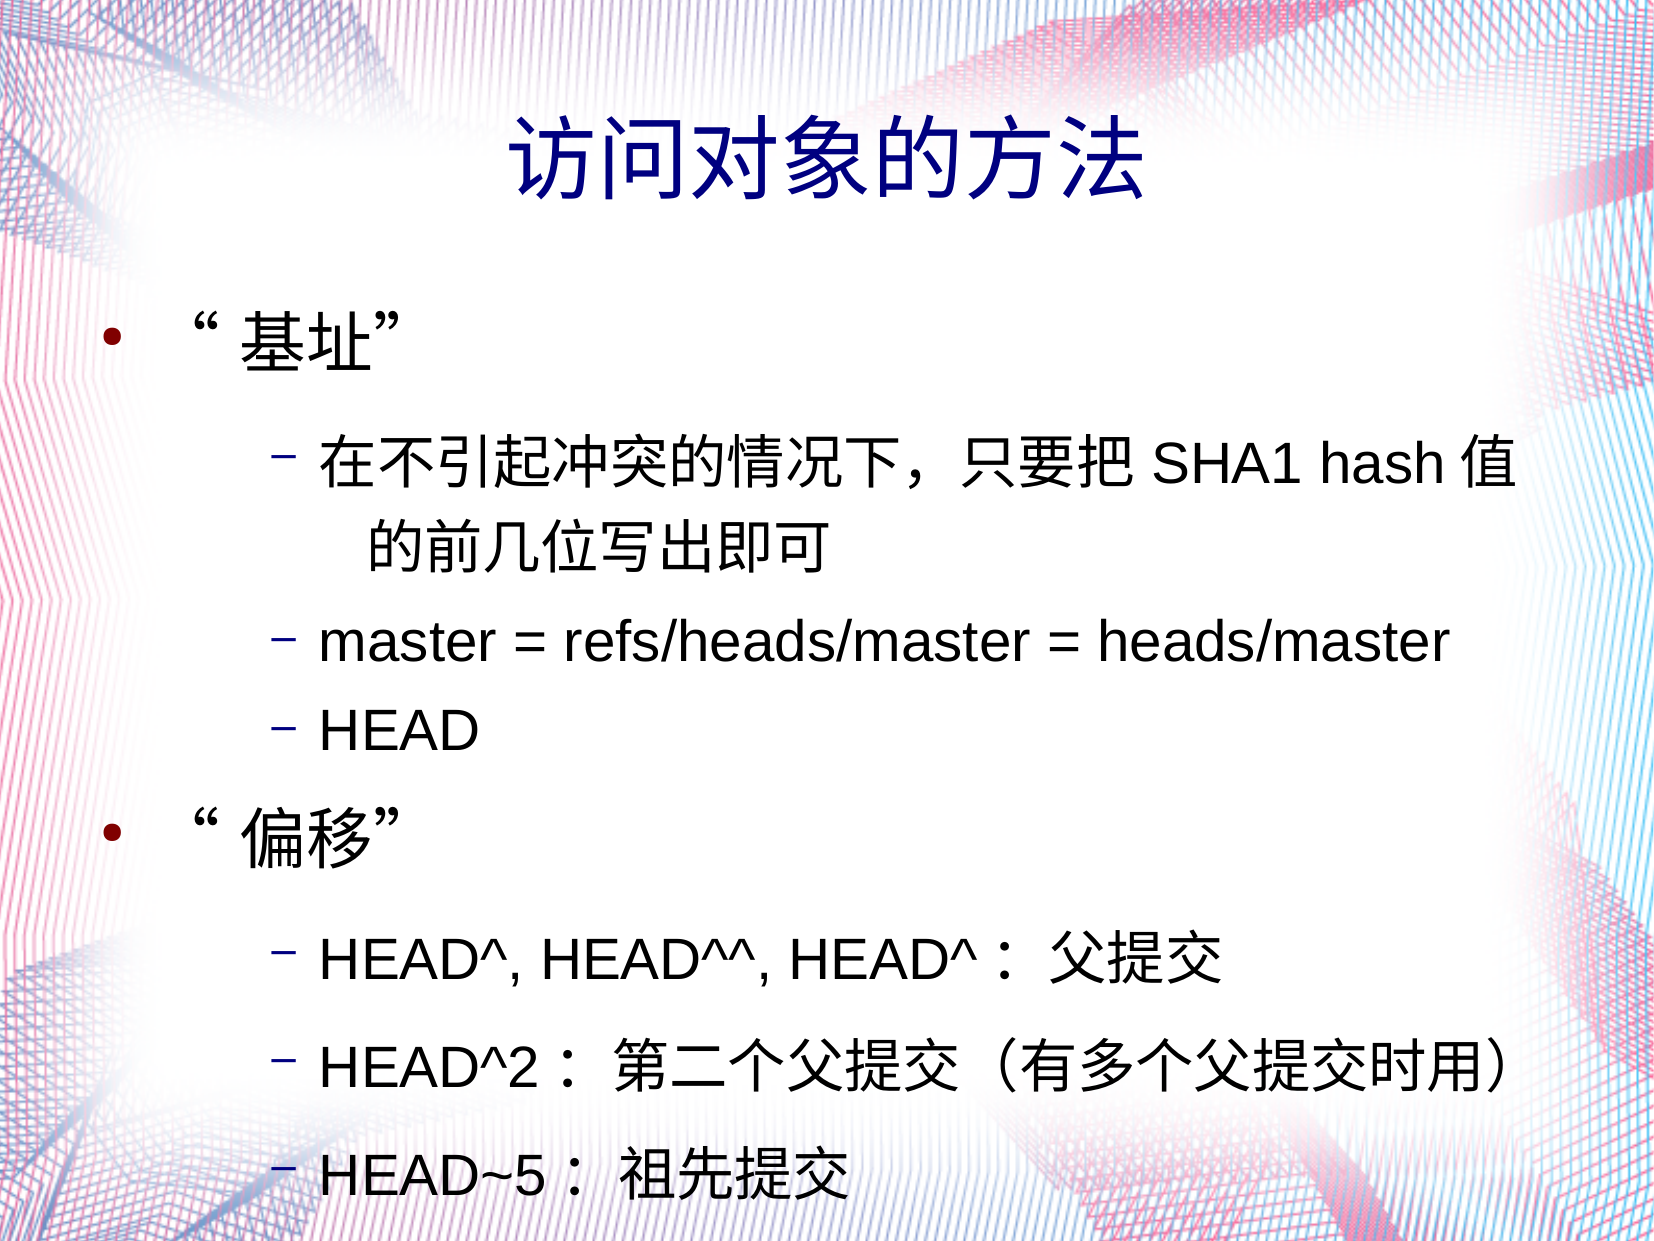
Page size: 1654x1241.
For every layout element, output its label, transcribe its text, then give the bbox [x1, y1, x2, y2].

title 访问对象的方法 [82, 49, 1571, 257]
picture [0, 0, 1654, 1241]
list “基址” 在不引起冲突的情况下，只要把SHA1 hash值的前几位写出即可 master = refs/heads/master = heads/master HEAD “偏移” HEAD^, HEAD^^, HEAD^：父提交 HEAD^2：第二个父提交（有多个父提交时用） HEAD~5：祖先提交 [82, 290, 1571, 1186]
